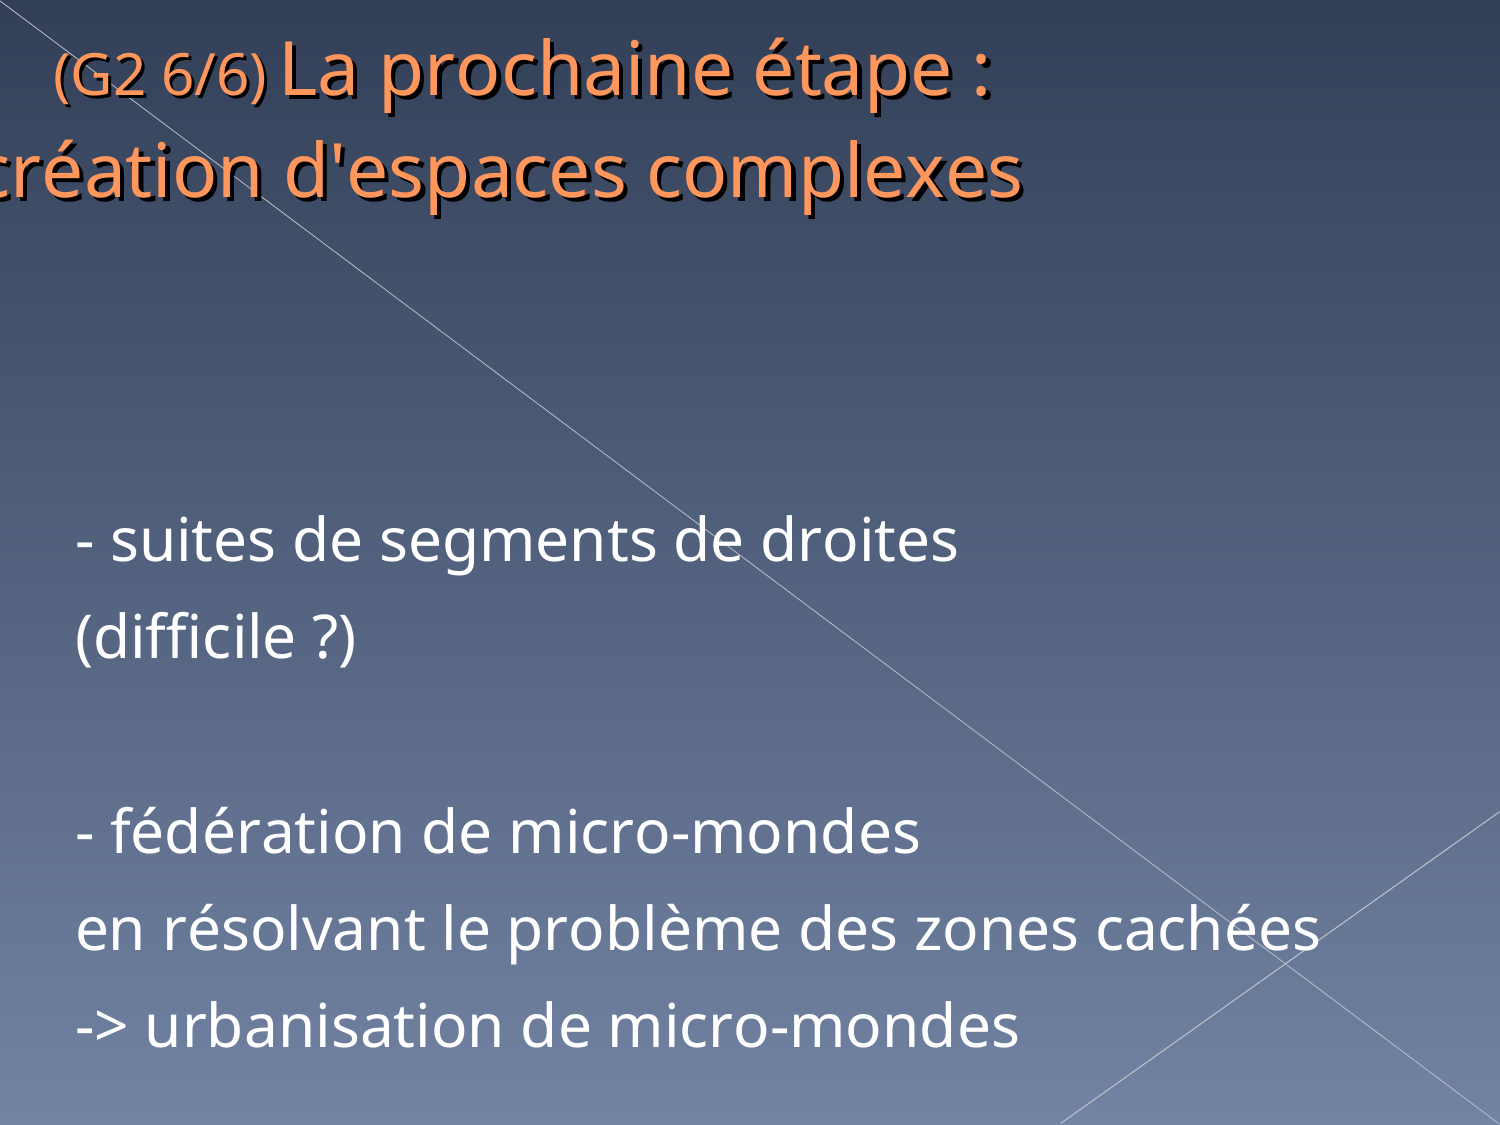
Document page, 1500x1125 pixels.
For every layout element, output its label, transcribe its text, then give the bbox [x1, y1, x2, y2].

title (G2 6/6) La prochaine étape : création d'espaces complexes [0, 37, 1241, 355]
text_box - suites de segments de droites (difficile ?)‏ - fédération de micro-mondes en résolvant le problème des zones cachées -> urbanisation de micro-mondes [75, 291, 1426, 1075]
